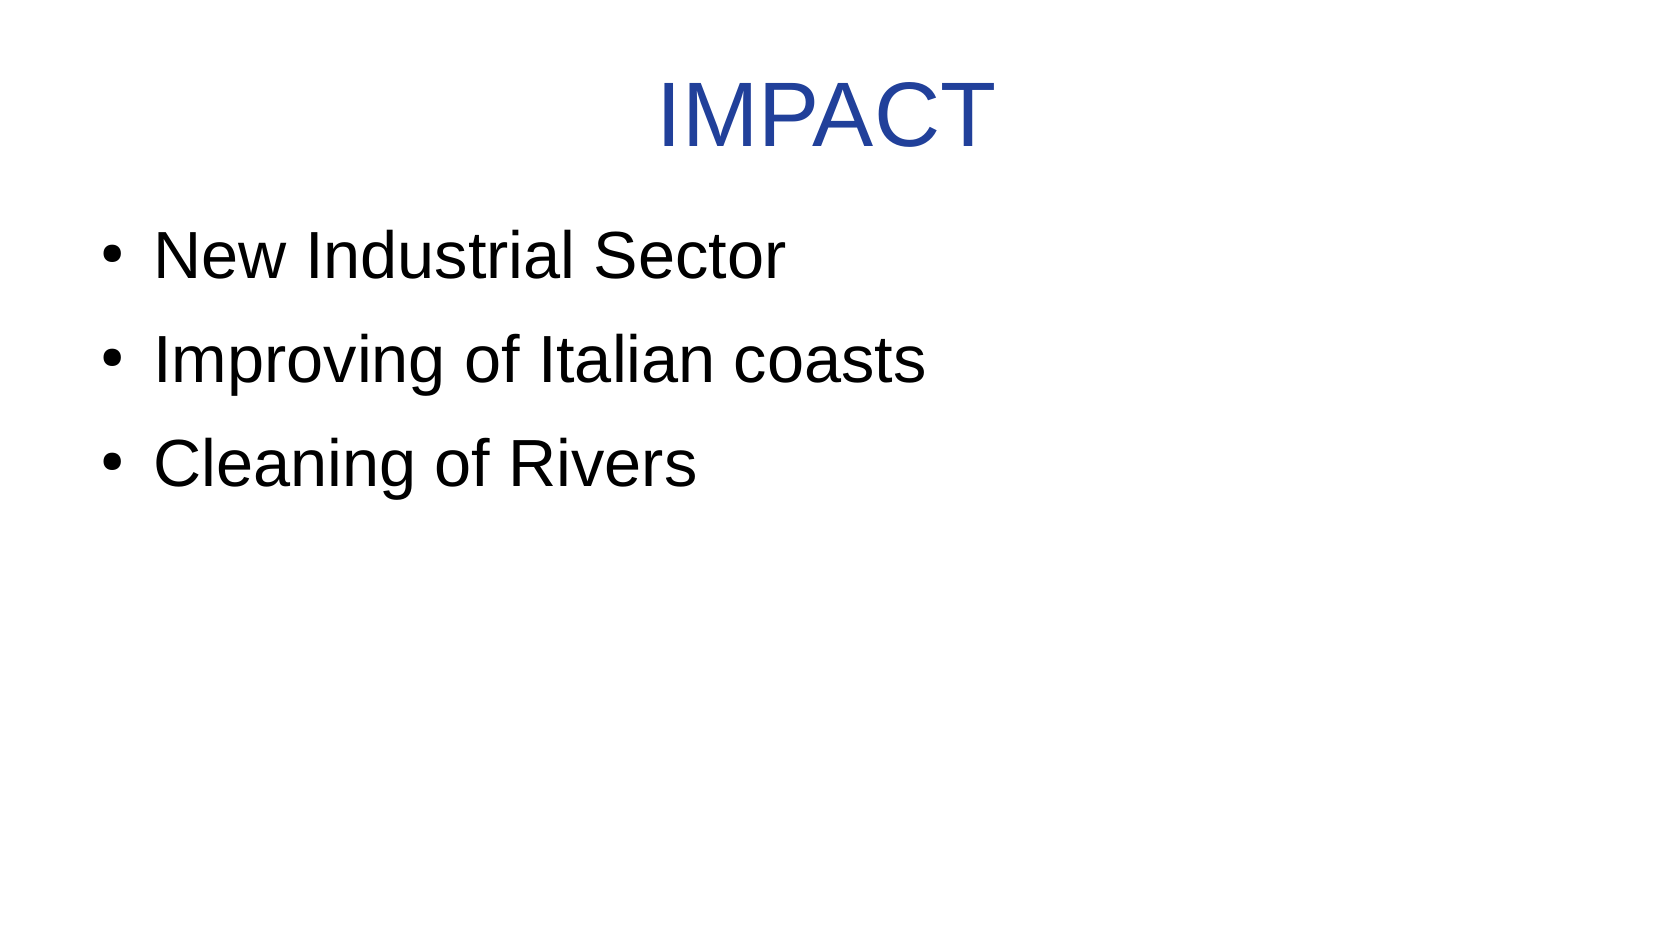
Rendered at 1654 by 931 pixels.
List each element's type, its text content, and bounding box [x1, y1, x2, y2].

title IMPACT [82, 37, 1571, 193]
list New Industrial Sector Improving of Italian coasts Cleaning of Rivers [82, 217, 1571, 758]
